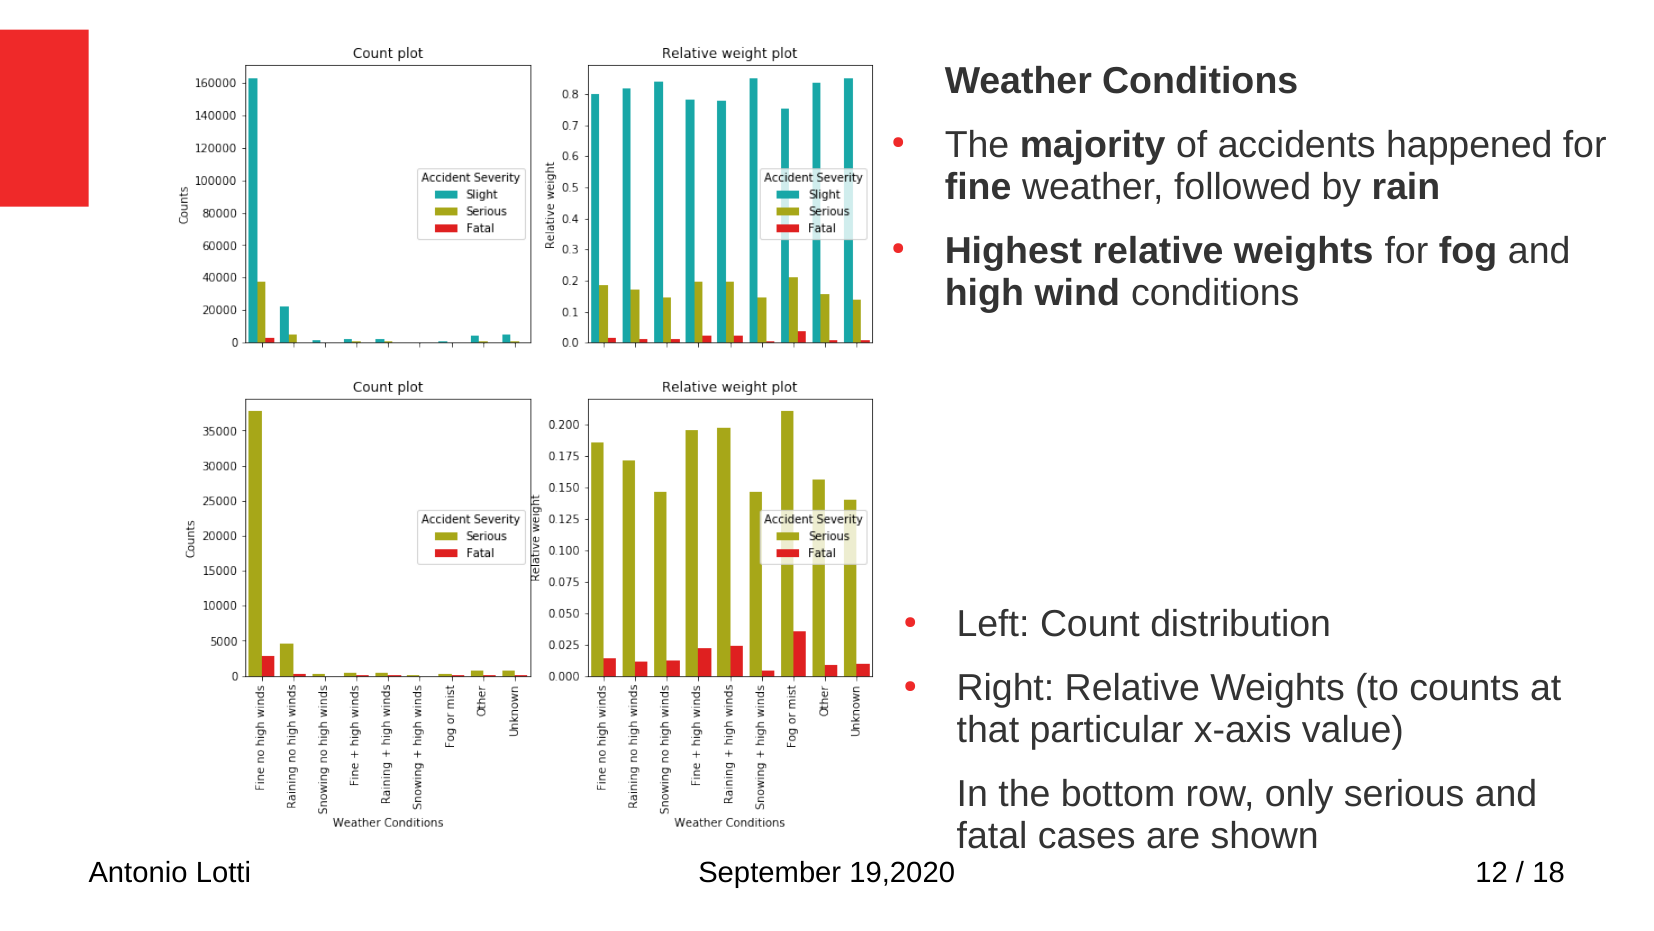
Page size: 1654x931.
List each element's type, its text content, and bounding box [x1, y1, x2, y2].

picture [171, 39, 880, 837]
list Weather Conditions The majority of accidents happened for fine weather, followed by rain Highest relative weights for fog and high wind conditions [880, 59, 1613, 186]
list Left: Count distribution Right: Relative Weights (to counts at that particular x-axis value) In the bottom row, only serious and fatal cases are shown [885, 602, 1595, 788]
